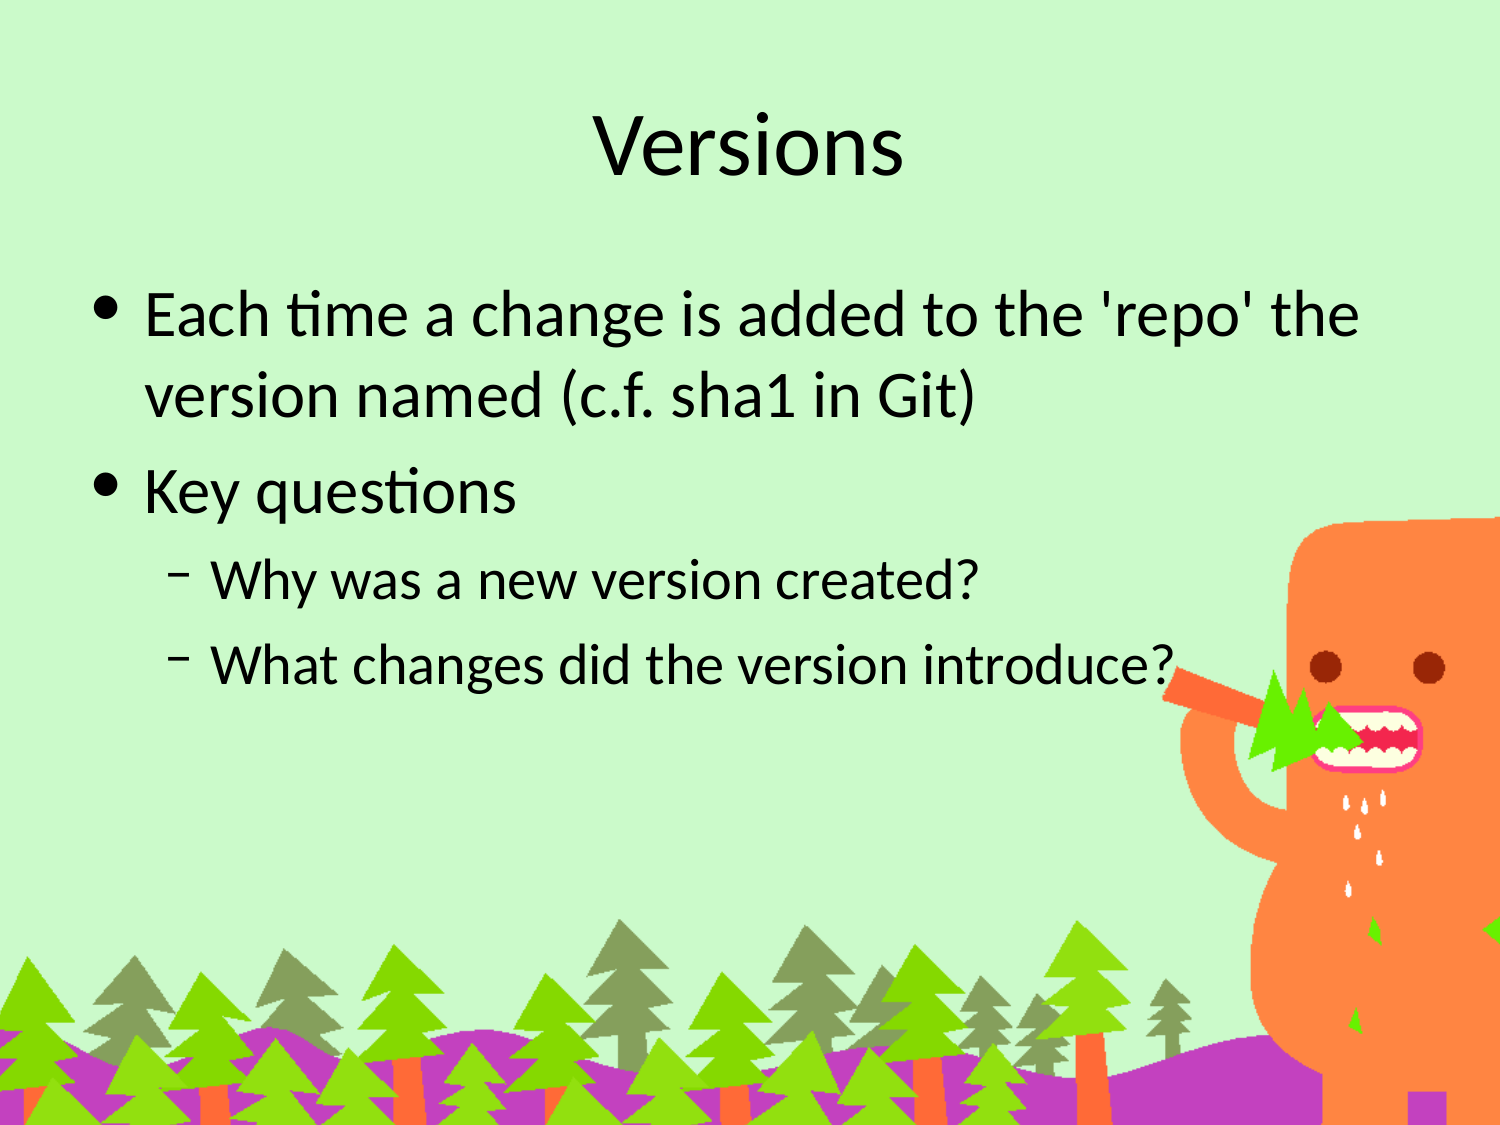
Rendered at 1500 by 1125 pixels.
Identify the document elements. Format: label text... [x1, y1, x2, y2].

title Versions [75, 20, 1424, 257]
picture [0, 0, 1500, 1125]
list Each time a change is added to the 'repo' the version named (c.f. sha1 in Git) Key questions Why was a new version created? What changes did the version introduce? [75, 262, 1424, 1004]
